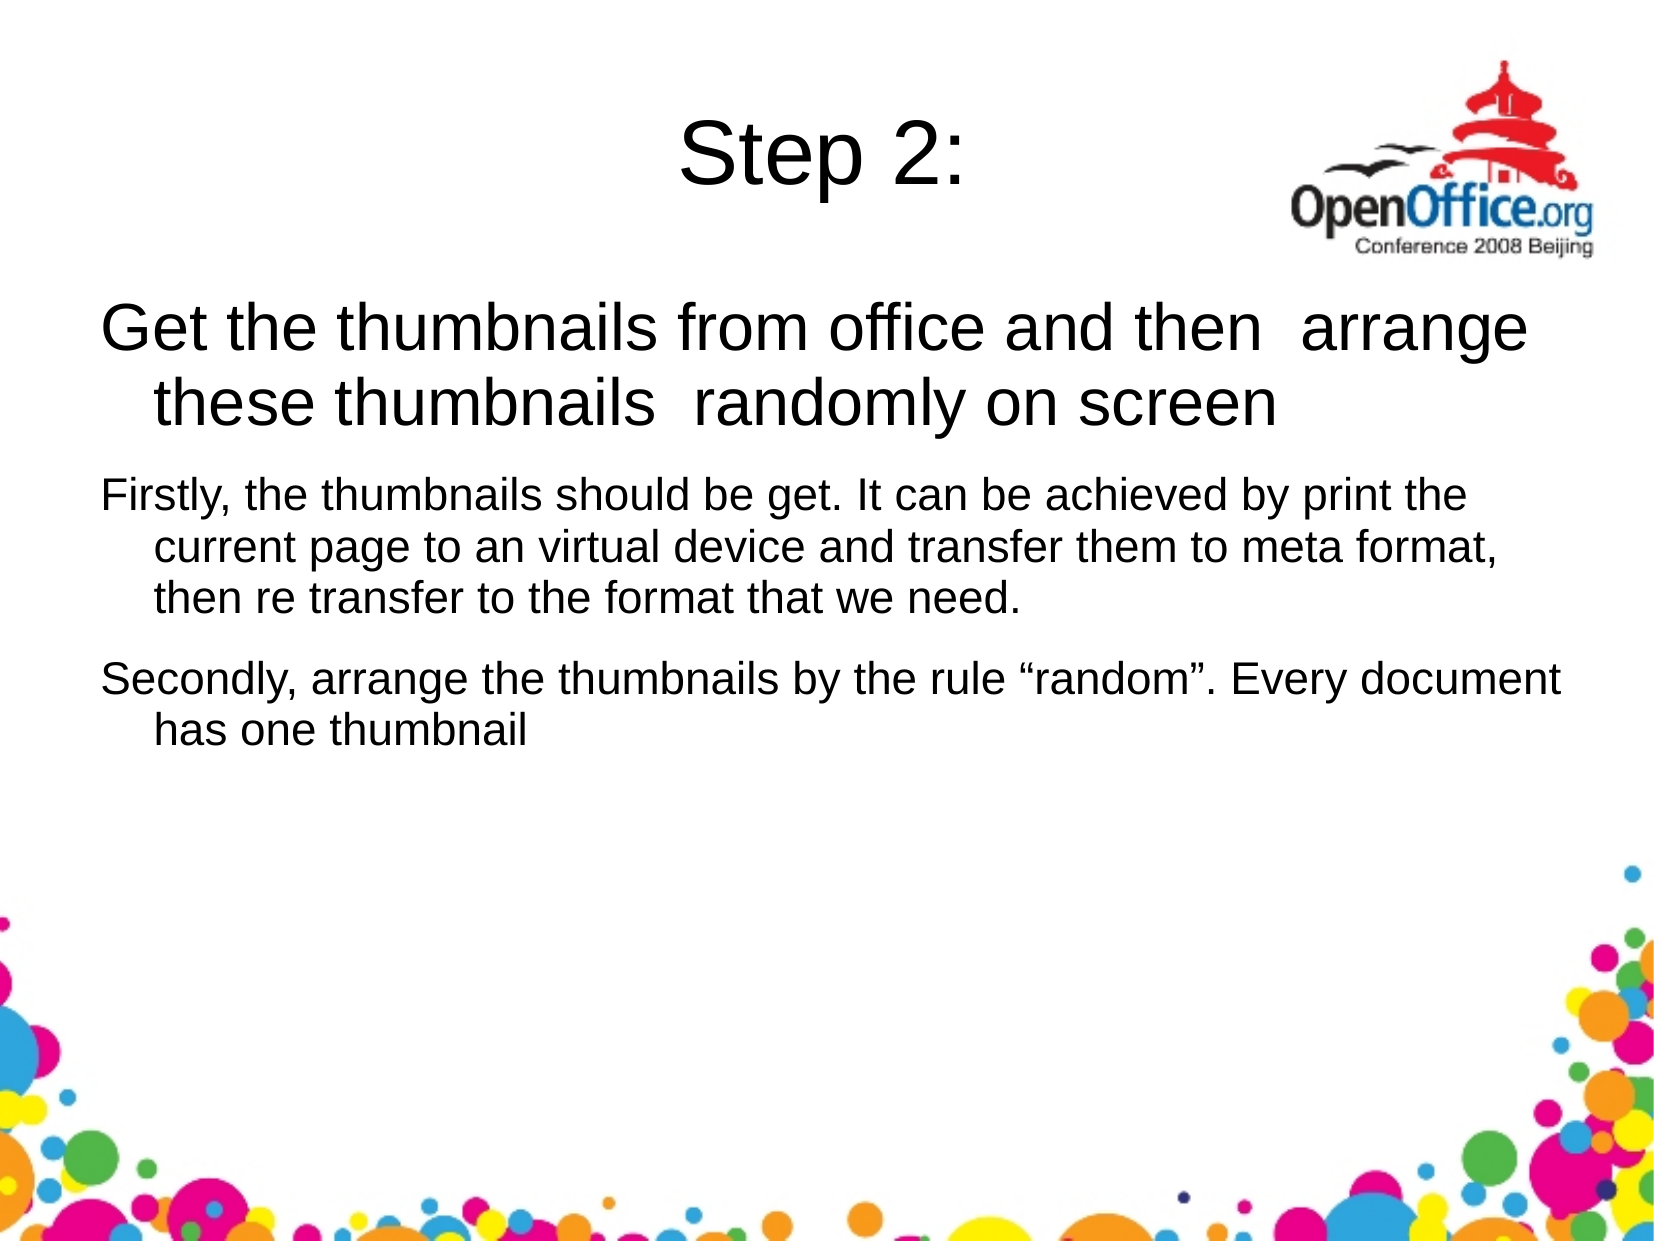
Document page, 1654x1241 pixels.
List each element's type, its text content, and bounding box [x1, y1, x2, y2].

picture [0, 0, 1654, 1241]
list Get the thumbnails from office and then arrange these thumbnails randomly on screen Firstly, the thumbnails should be get. It can be achieved by print the current page to an virtual device and transfer them to meta format, then re transfer to the format that we need. Secondly, arrange the thumbnails by the rule “random”. Every document has one thumbnail [82, 290, 1571, 1109]
title Step 2: [82, 49, 1571, 257]
